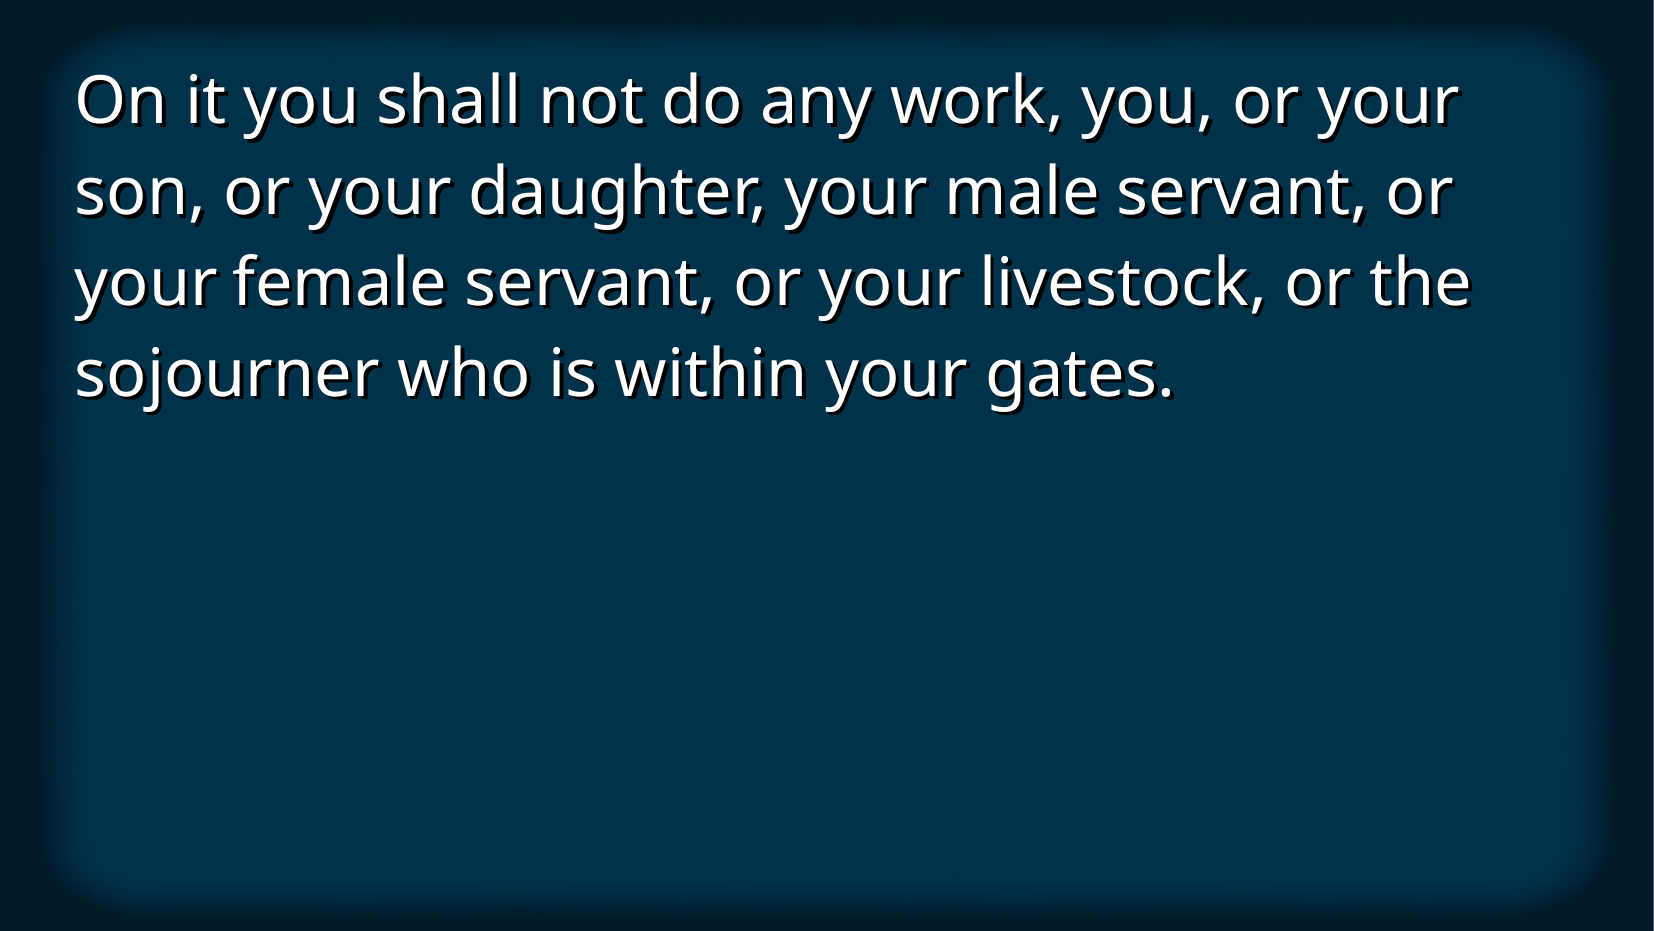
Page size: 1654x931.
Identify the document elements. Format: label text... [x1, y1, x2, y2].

picture [0, 0, 1654, 931]
text_box On it you shall not do any work, you, or your son, or your daughter, your male servant, or your female servant, or your livestock, or the sojourner who is within your gates. [60, 45, 1591, 436]
